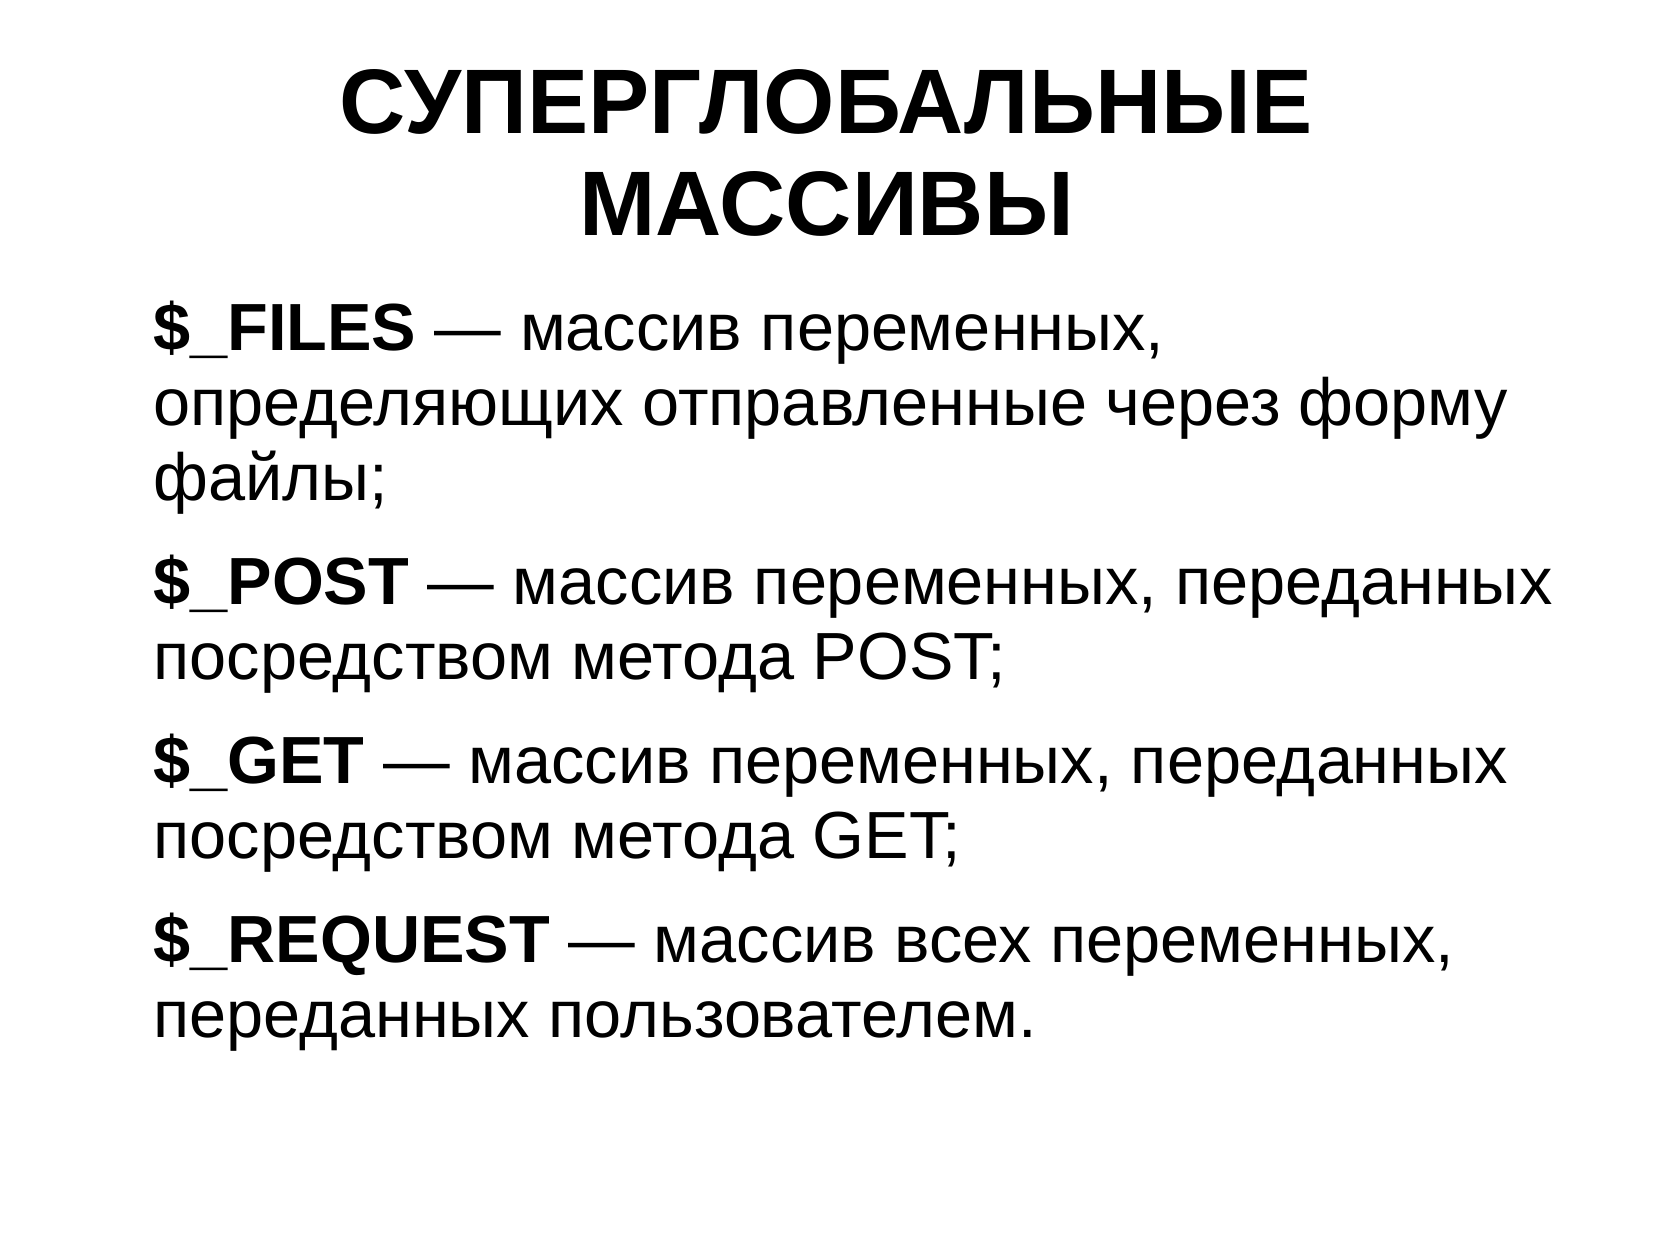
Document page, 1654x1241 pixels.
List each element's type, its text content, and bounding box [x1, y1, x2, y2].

list $_FILES — массив переменных, определяющих отправленные через форму файлы; $_POST — массив переменных, переданных посредством метода POST; $_GET — массив переменных, переданных посредством метода GET; $_REQUEST — массив всех переменных, переданных пользователем. [82, 290, 1571, 1157]
title СУПЕРГЛОБАЛЬНЫЕ МАССИВЫ [82, 49, 1571, 257]
